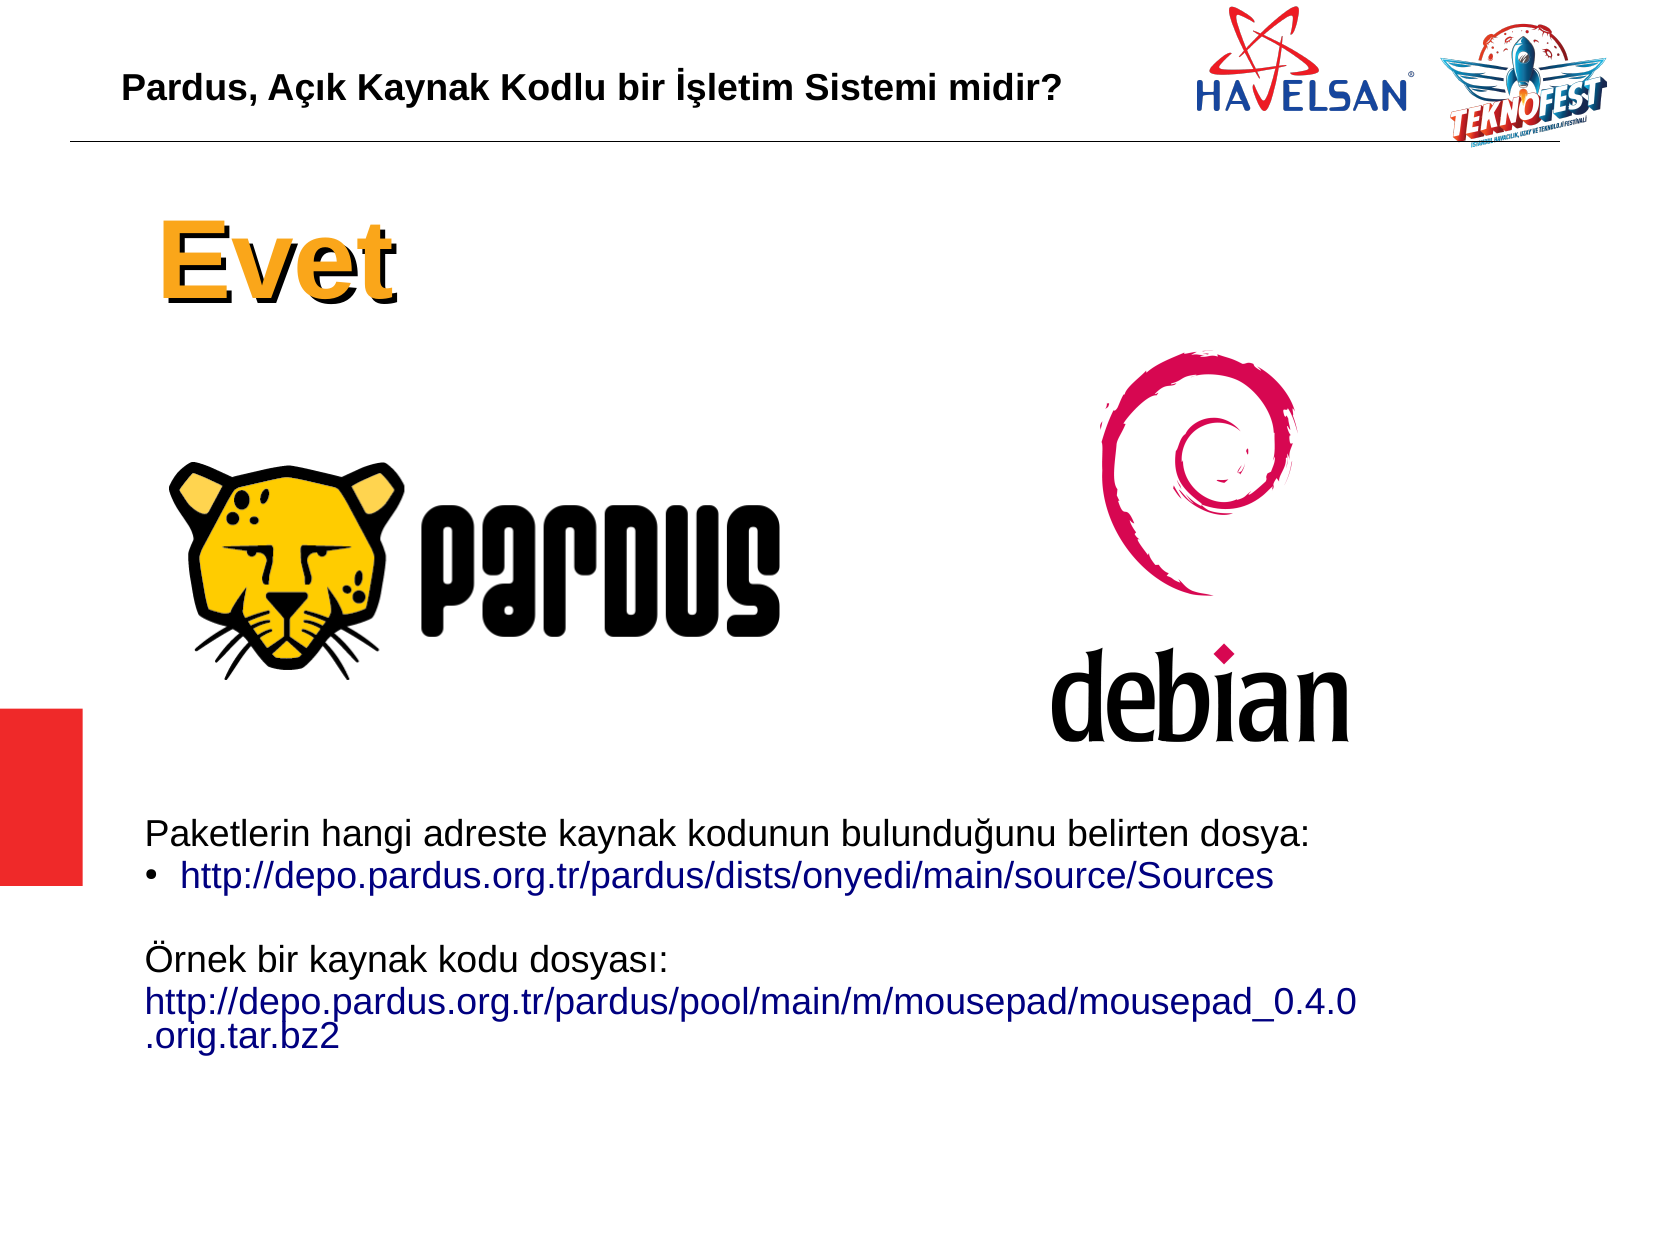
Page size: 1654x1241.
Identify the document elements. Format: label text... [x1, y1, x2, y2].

text_box Evet [141, 188, 1158, 330]
picture [1051, 348, 1350, 742]
text_box Pardus, Açık Kaynak Kodlu bir İşletim Sistemi midir? [106, 59, 1536, 116]
picture [169, 462, 780, 680]
text_box Paketlerin hangi adreste kaynak kodunun bulunduğunu belirten dosya: http://depo.pardus.org.tr/pardus/dists/onyedi/main/source/Sources Örnek bir kaynak kodu dosyası: http://depo.pardus.org.tr/pardus/pool/main/m/mousepad/mousepad_0.4.0.orig.tar.bz2 [129, 805, 1382, 1073]
picture [1195, 2, 1630, 154]
